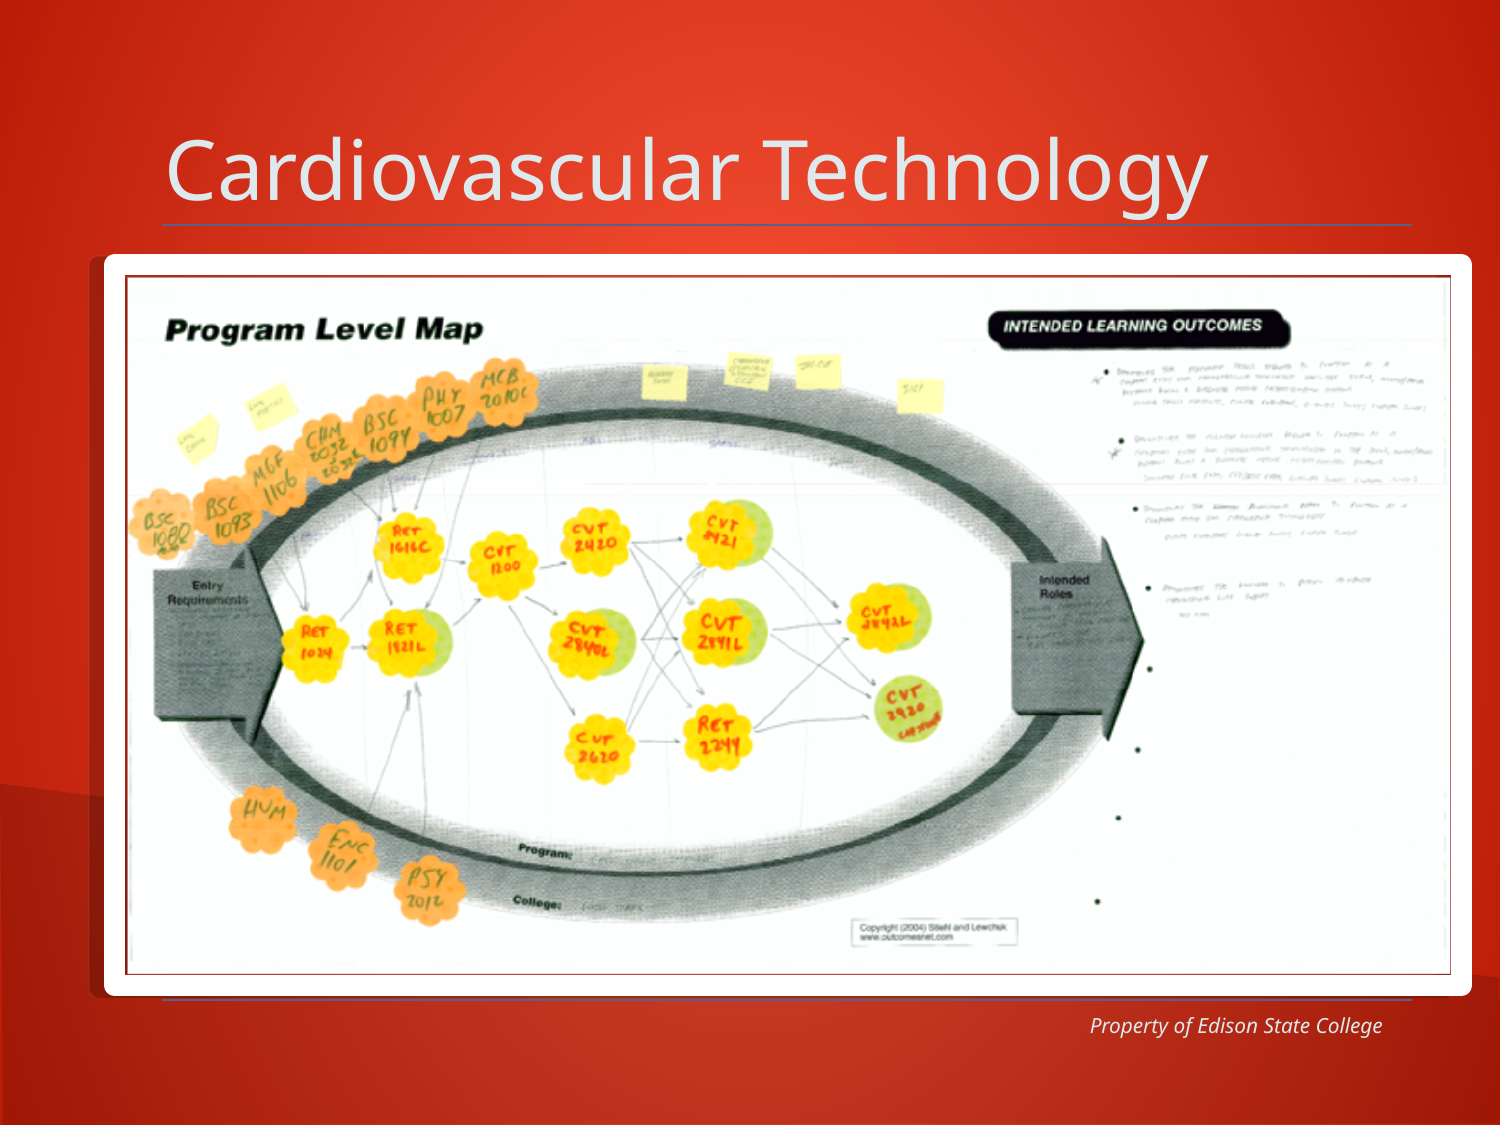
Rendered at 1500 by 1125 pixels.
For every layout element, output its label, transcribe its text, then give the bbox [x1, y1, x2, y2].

title Cardiovascular Technology [150, 45, 1425, 233]
footer Property of Edison State College [1074, 987, 1463, 1063]
picture [125, 275, 1451, 976]
